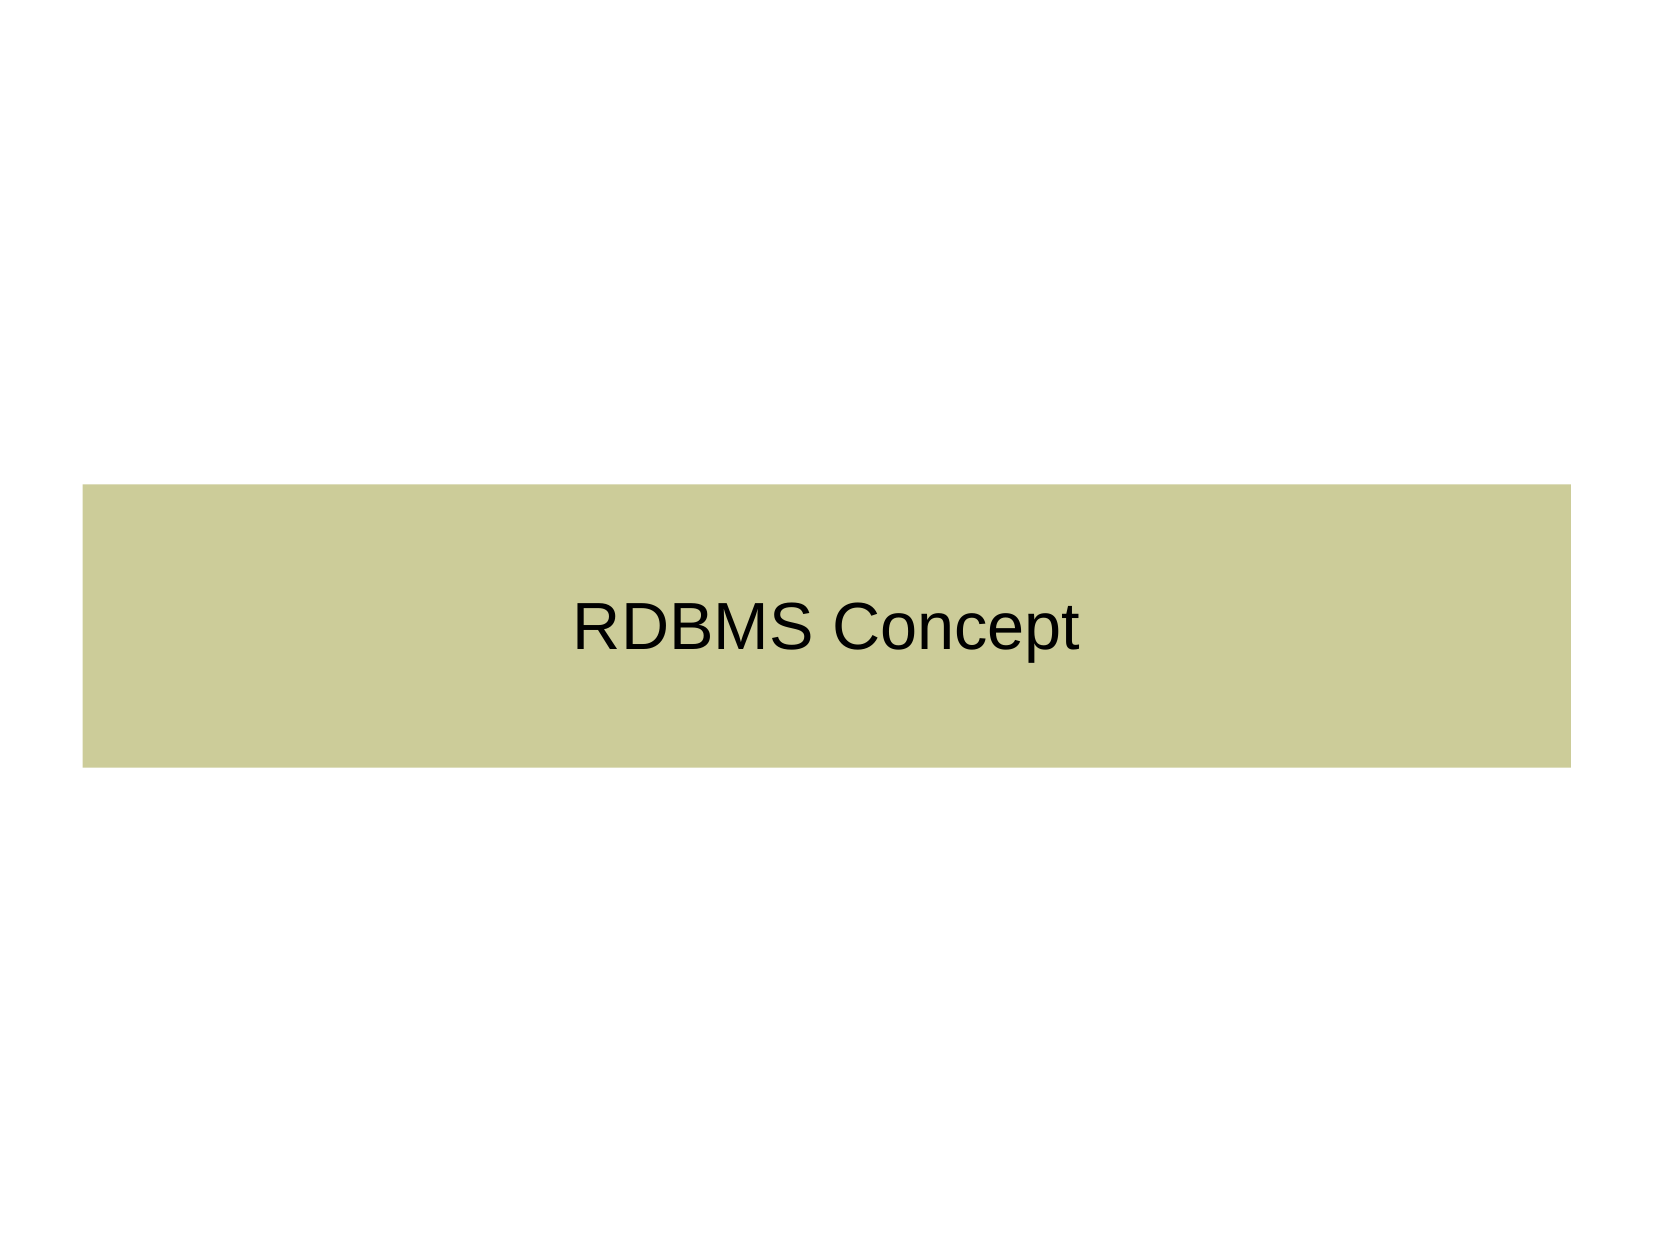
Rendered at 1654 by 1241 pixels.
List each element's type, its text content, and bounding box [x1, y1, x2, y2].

subtitle RDBMS Concept [82, 484, 1571, 768]
